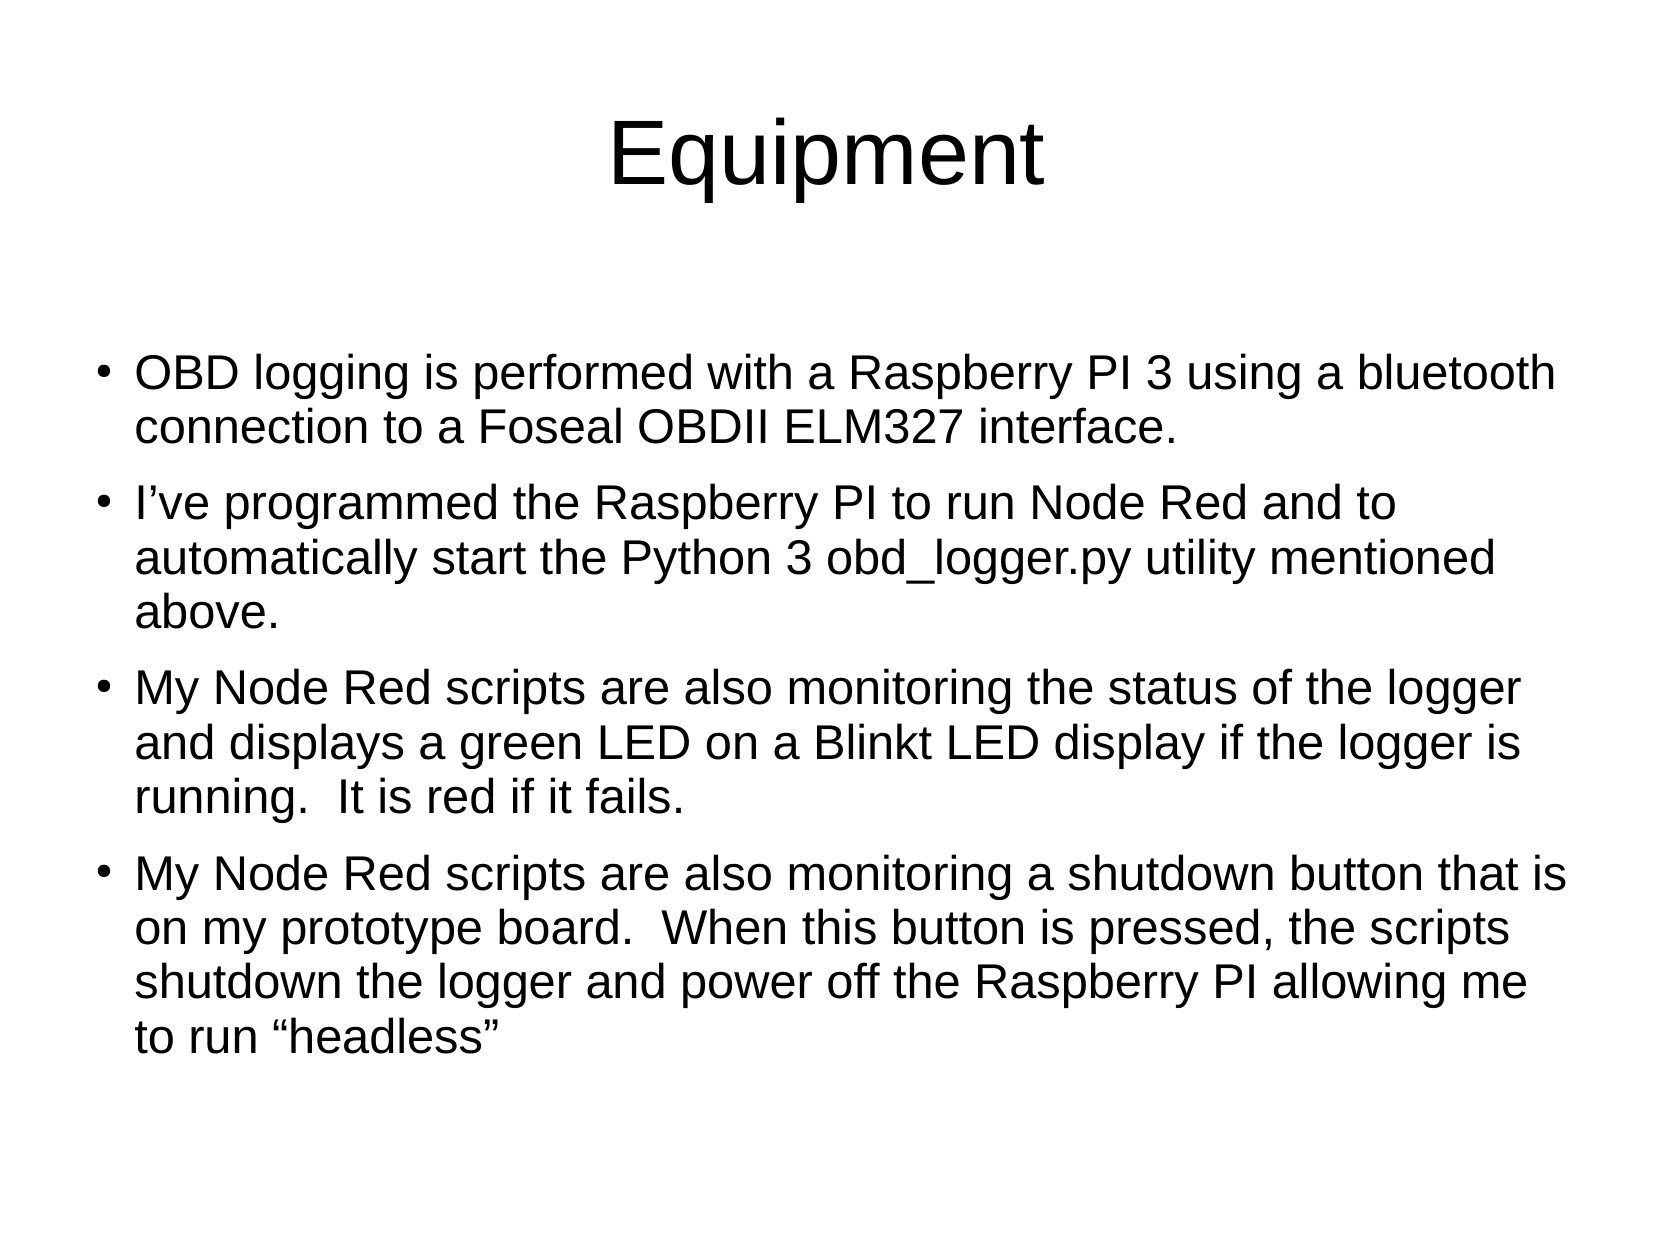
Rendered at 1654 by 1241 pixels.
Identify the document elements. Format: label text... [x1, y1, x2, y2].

title Equipment [82, 49, 1571, 257]
list OBD logging is performed with a Raspberry PI 3 using a bluetooth connection to a Foseal OBDII ELM327 interface. I’ve programmed the Raspberry PI to run Node Red and to automatically start the Python 3 obd_logger.py utility mentioned above. My Node Red scripts are also monitoring the status of the logger and displays a green LED on a Blinkt LED display if the logger is running. It is red if it fails. My Node Red scripts are also monitoring a shutdown button that is on my prototype board. When this button is pressed, the scripts shutdown the logger and power off the Raspberry PI allowing me to run “headless” [82, 345, 1571, 1065]
